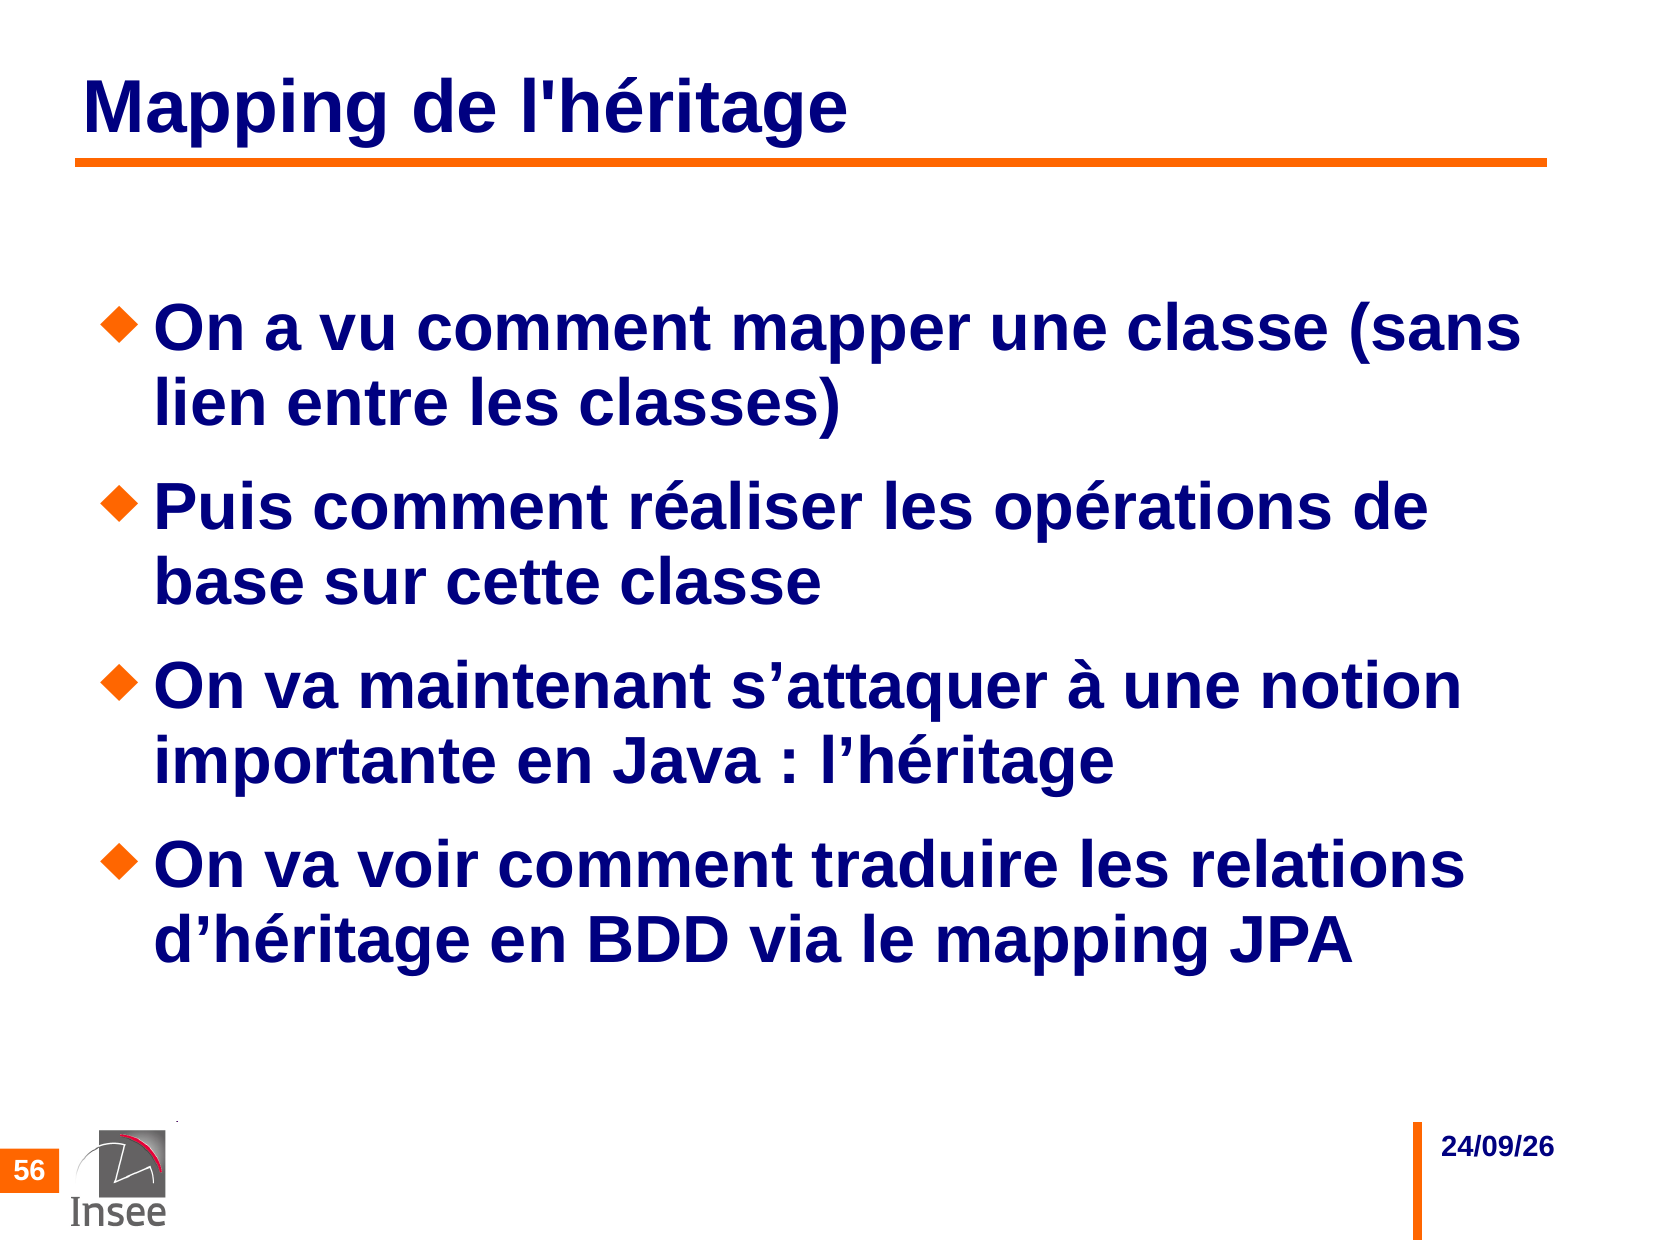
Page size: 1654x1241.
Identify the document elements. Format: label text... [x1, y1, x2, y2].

title Mapping de l'héritage [82, 49, 1619, 163]
picture [62, 1121, 178, 1241]
list On a vu comment mapper une classe (sans lien entre les classes) Puis comment réaliser les opérations de base sur cette classe On va maintenant s’attaquer à une notion importante en Java : l’héritage On va voir comment traduire les relations d’héritage en BDD via le mapping JPA [82, 290, 1571, 1010]
